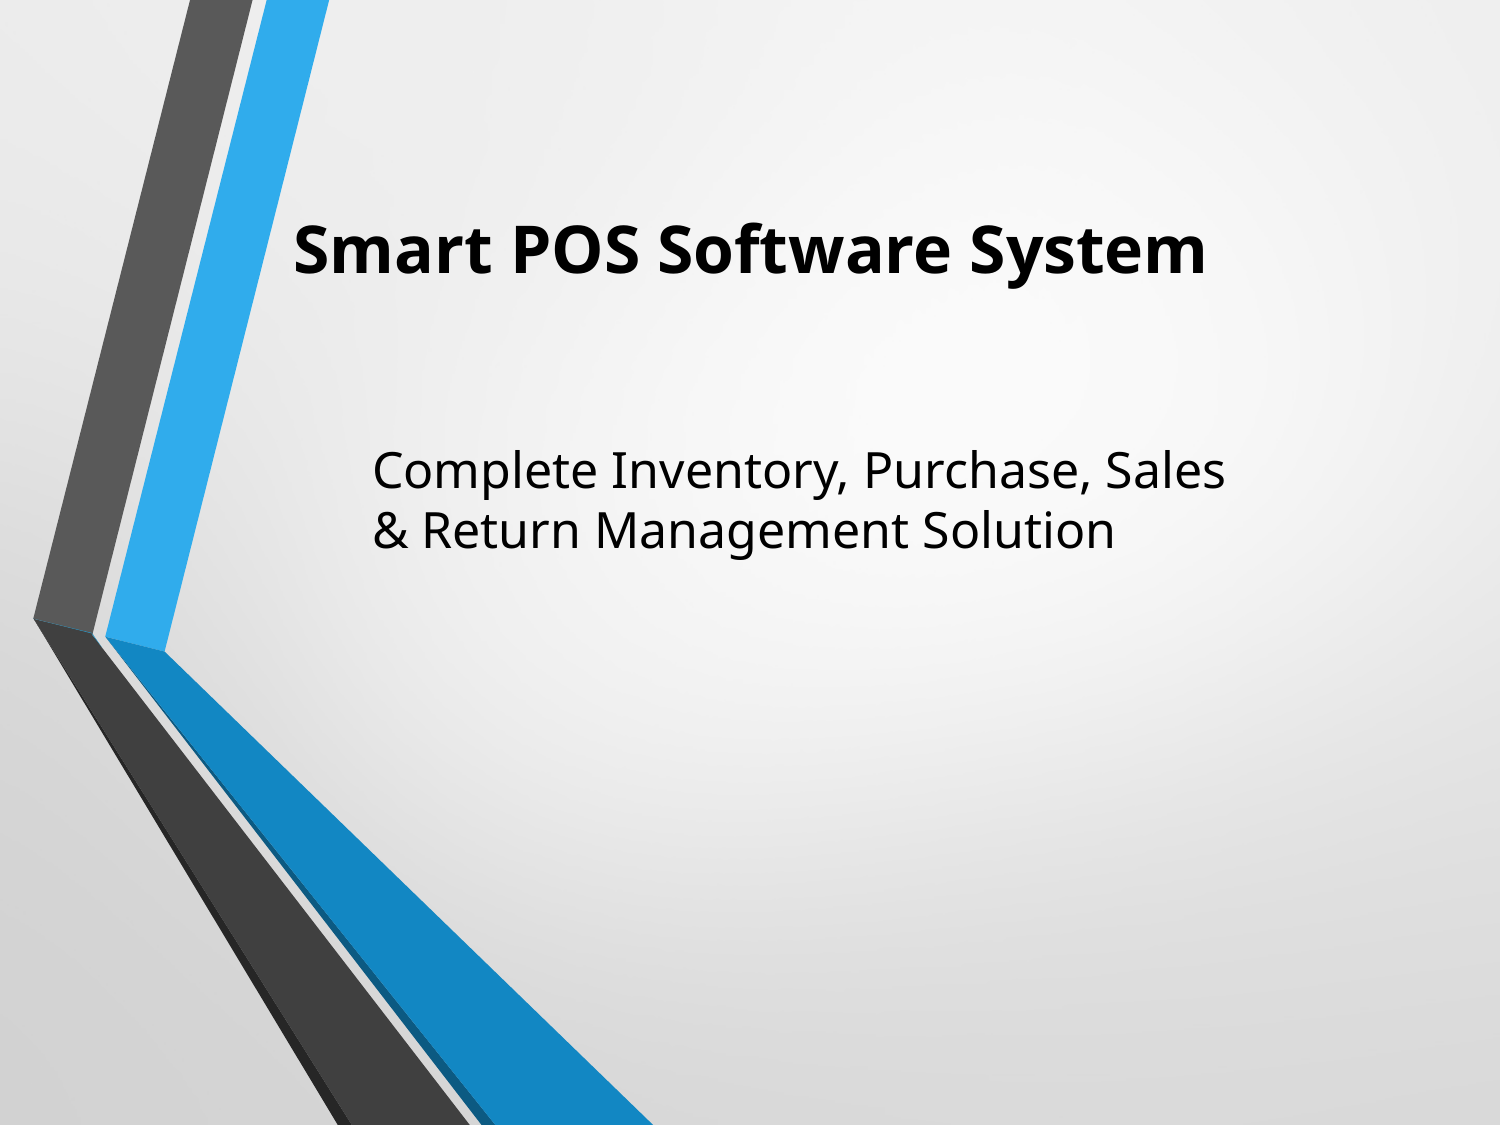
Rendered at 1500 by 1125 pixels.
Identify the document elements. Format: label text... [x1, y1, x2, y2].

title Smart POS Software System [278, 199, 1500, 375]
subtitle Complete Inventory, Purchase, Sales & Return Management Solution [357, 431, 1272, 607]
